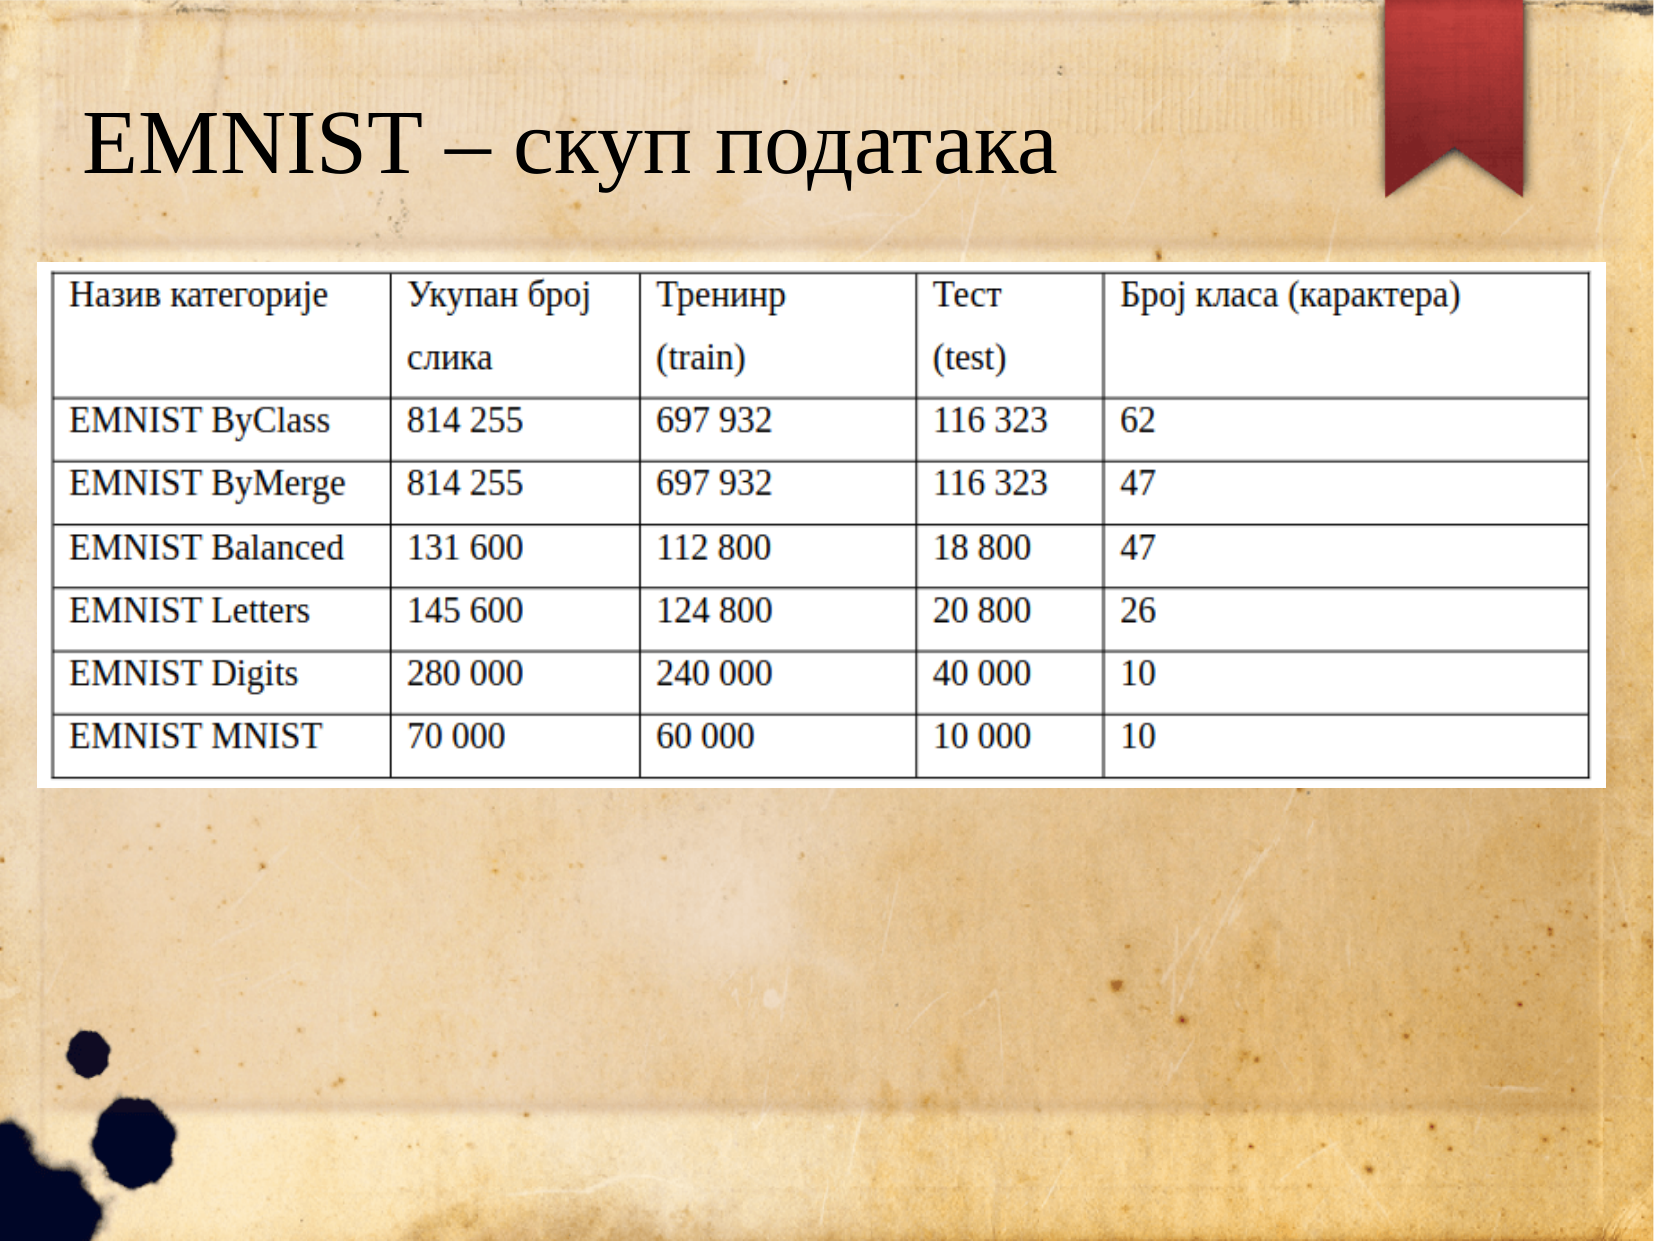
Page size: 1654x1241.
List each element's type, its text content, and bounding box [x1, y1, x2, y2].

title EMNIST – скуп података [82, 49, 1347, 237]
picture [0, 0, 1654, 1241]
